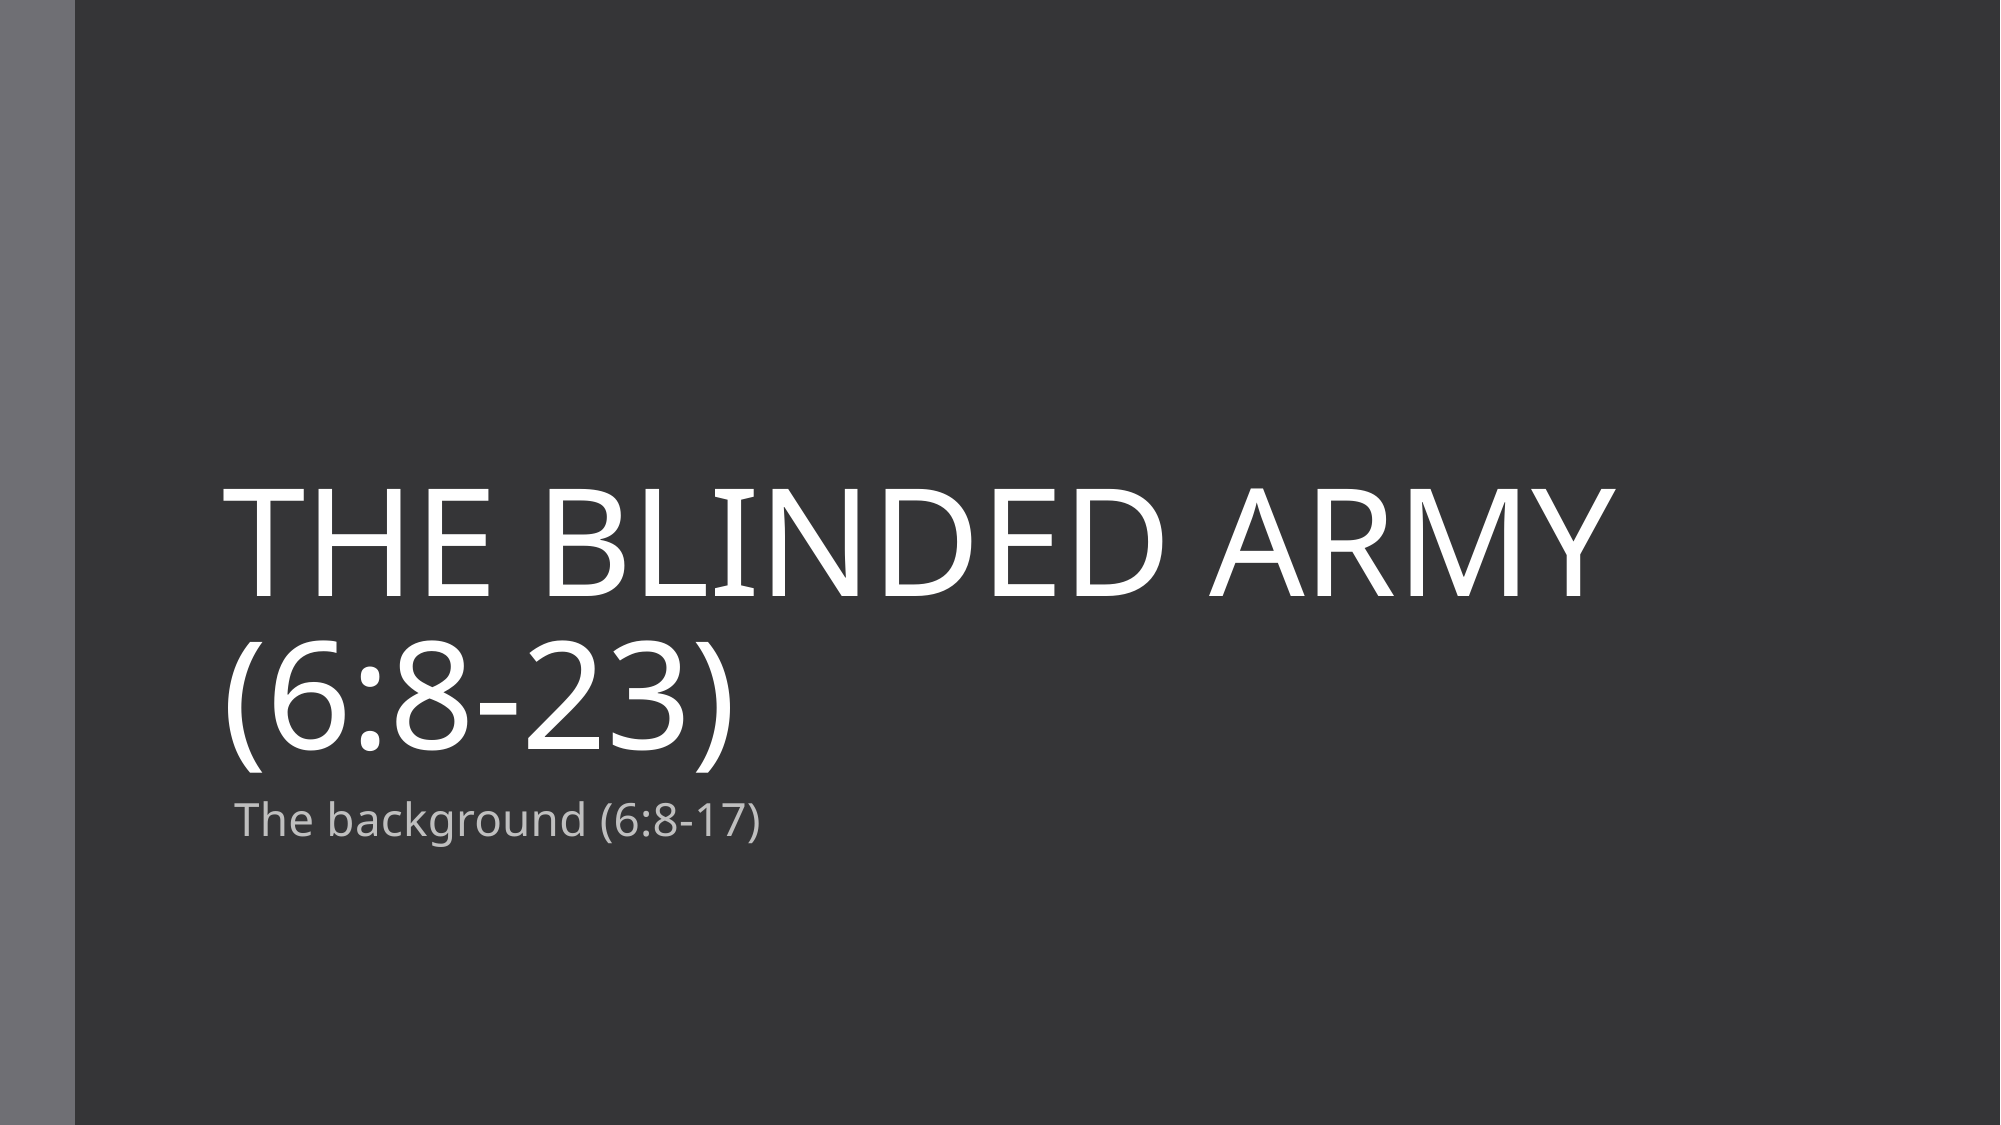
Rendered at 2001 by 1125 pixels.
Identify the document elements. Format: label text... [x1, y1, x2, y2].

subtitle The background (6:8-17) [206, 787, 1752, 1066]
title THE BLINDED ARMY (6:8-23) [206, 124, 1752, 787]
